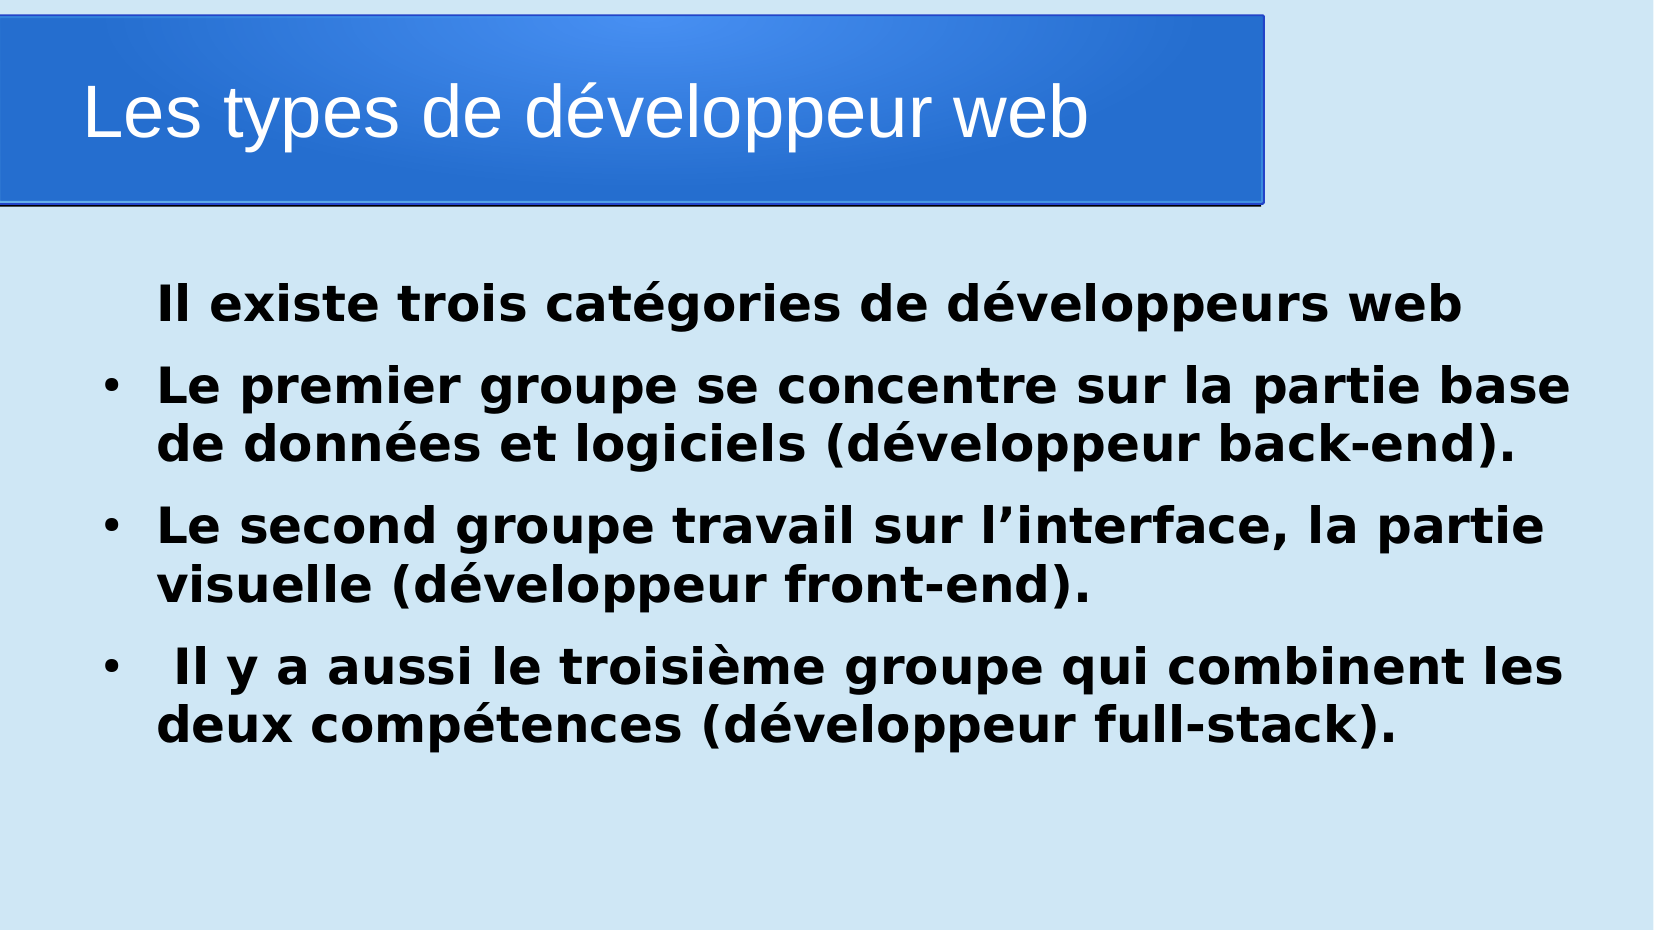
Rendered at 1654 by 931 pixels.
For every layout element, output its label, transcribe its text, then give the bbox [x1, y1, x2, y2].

list Il existe trois catégories de développeurs web Le premier groupe se concentre sur la partie base de données et logiciels (développeur back-end). Le second groupe travail sur l’interface, la partie visuelle (développeur front-end). Il y a aussi le troisième groupe qui combinent les deux compétences (développeur full-stack). [85, 274, 1574, 913]
title Les types de développeur web [82, 35, 1235, 189]
